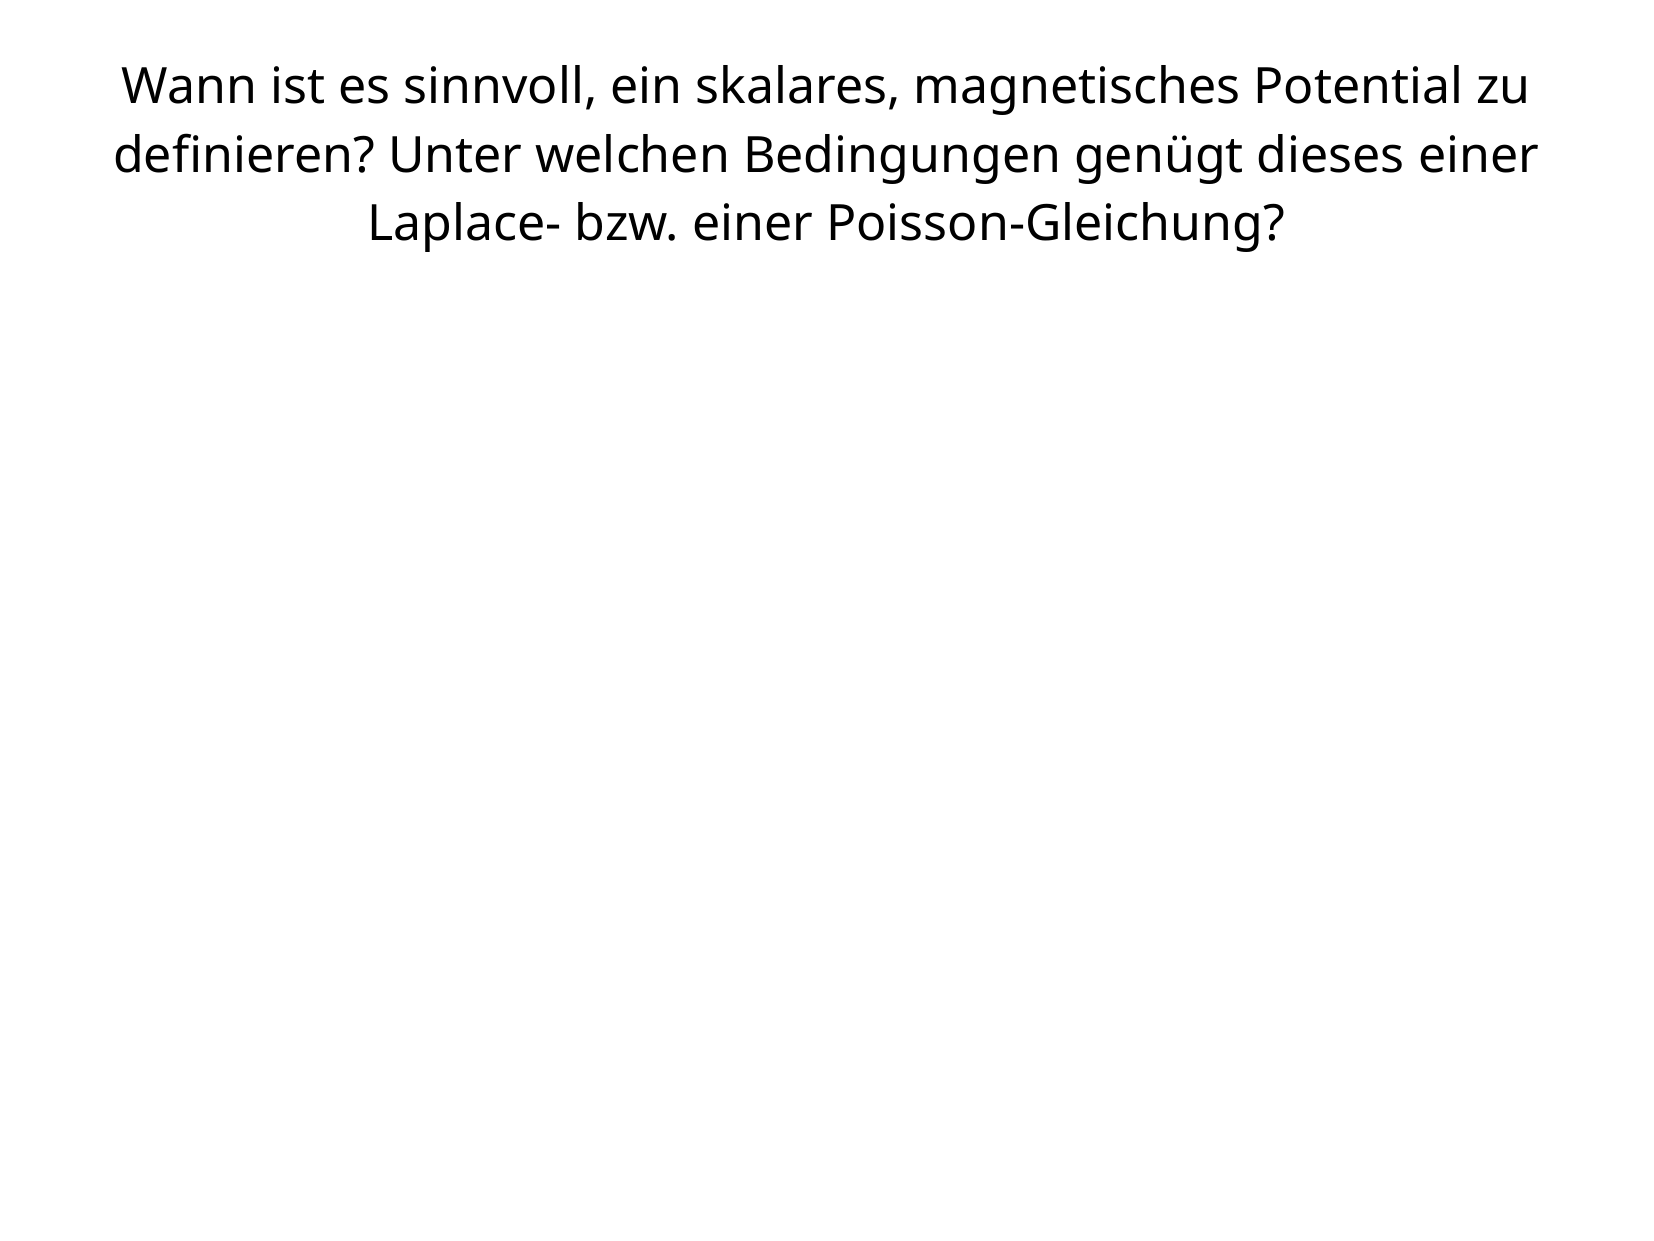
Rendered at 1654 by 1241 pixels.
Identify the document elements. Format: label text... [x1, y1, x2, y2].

title Wann ist es sinnvoll, ein skalares, magnetisches Potential zu definieren? Unter welchen Bedingungen genügt dieses einer Laplace- bzw. einer Poisson-Gleichung? [82, 33, 1571, 272]
